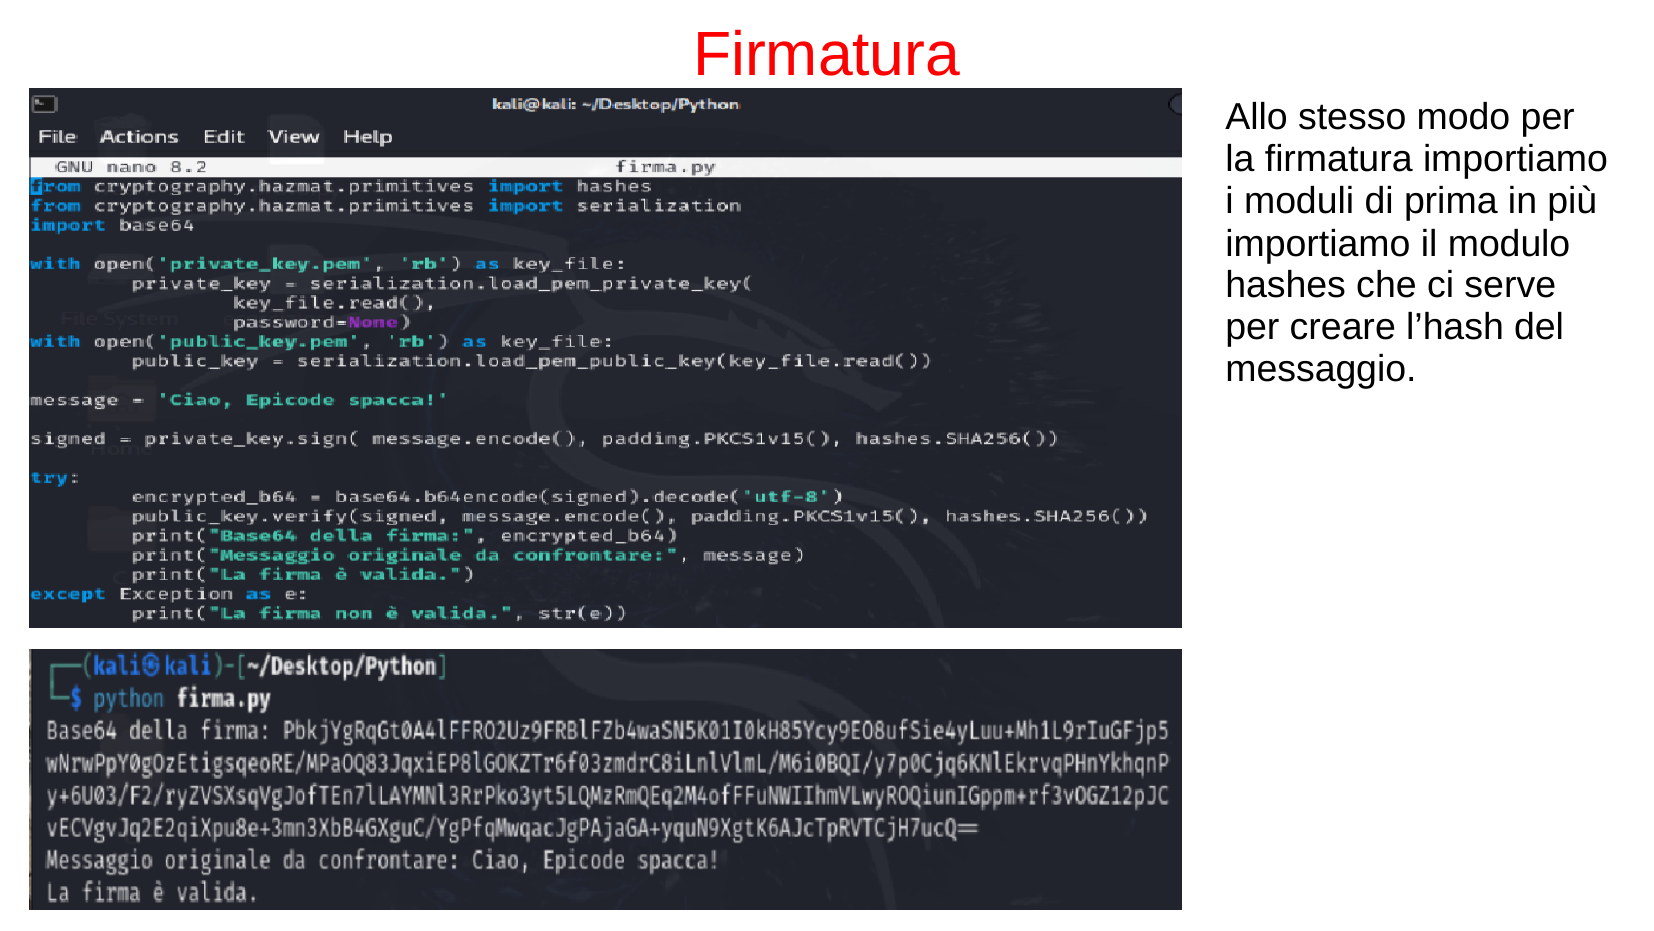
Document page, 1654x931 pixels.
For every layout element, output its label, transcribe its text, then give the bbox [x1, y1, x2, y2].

title Firmatura [82, 18, 1571, 89]
picture [29, 649, 1182, 910]
picture [29, 88, 1182, 628]
text_box Allo stesso modo per la firmatura importiamo i moduli di prima in più importiamo il modulo hashes che ci serve per creare l’hash del messaggio. [1210, 88, 1625, 398]
